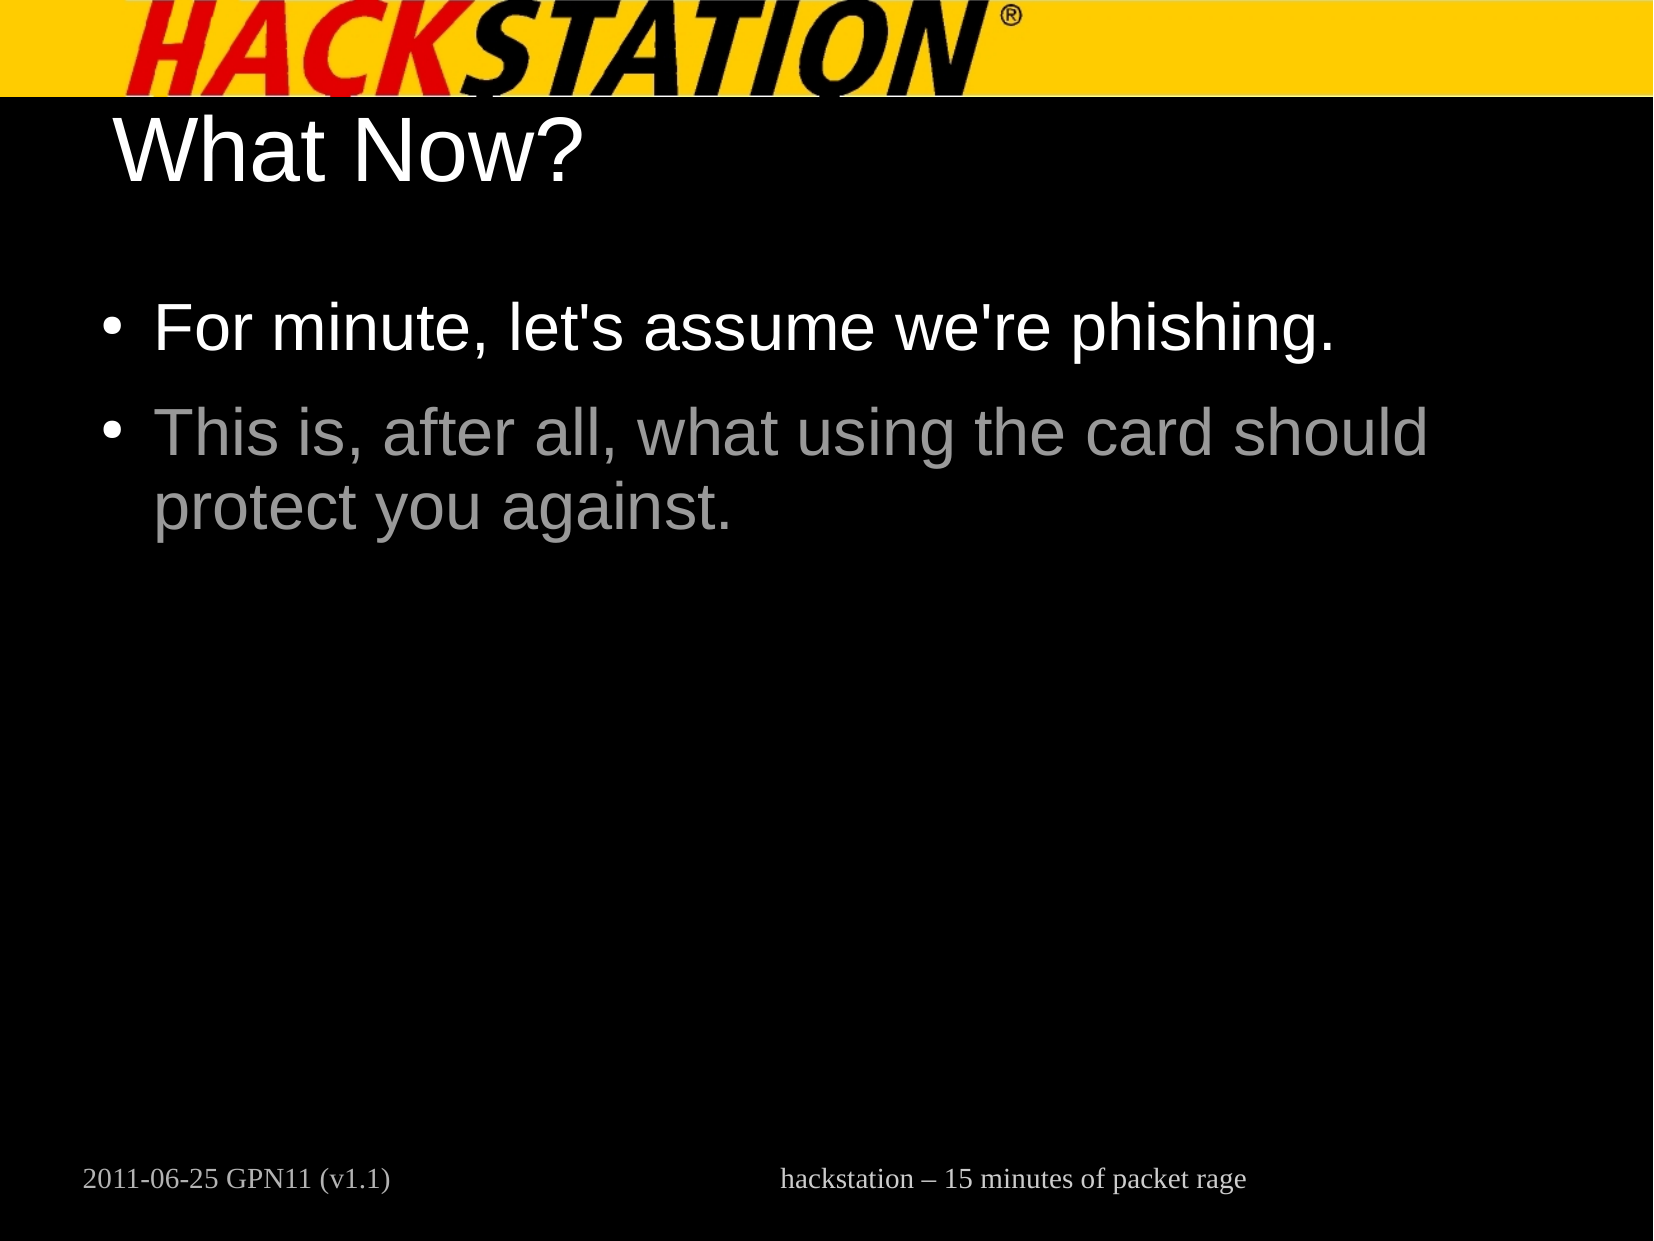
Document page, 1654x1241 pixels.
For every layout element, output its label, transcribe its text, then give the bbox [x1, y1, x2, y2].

title What Now? [112, 75, 1571, 226]
picture [0, 0, 1653, 97]
list For minute, let's assume we're phishing. This is, after all, what using the card should protect you against. [82, 290, 1571, 1109]
